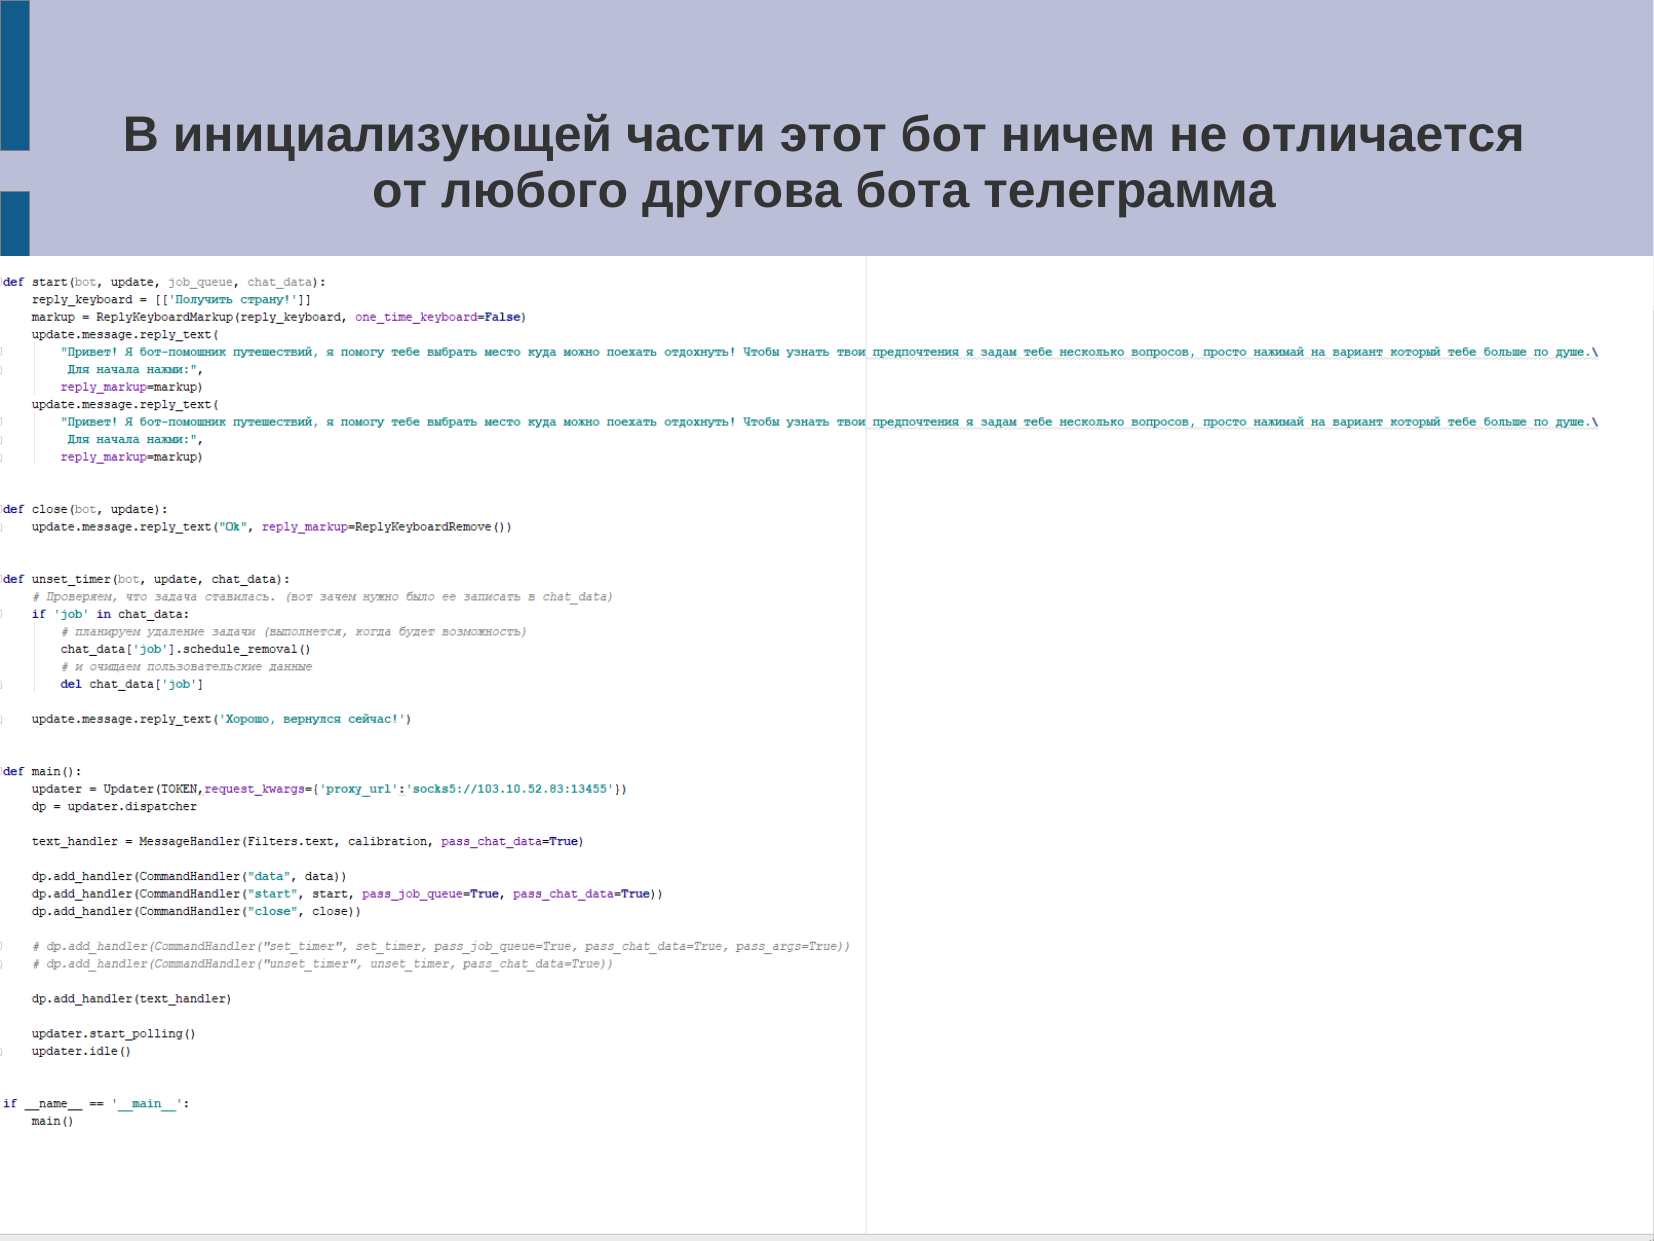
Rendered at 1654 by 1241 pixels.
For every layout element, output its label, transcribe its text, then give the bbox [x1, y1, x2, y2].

title В инициализующей части этот бот ничем не отличается от любого другова бота телеграмма [118, 58, 1531, 256]
picture [0, 256, 1654, 1241]
